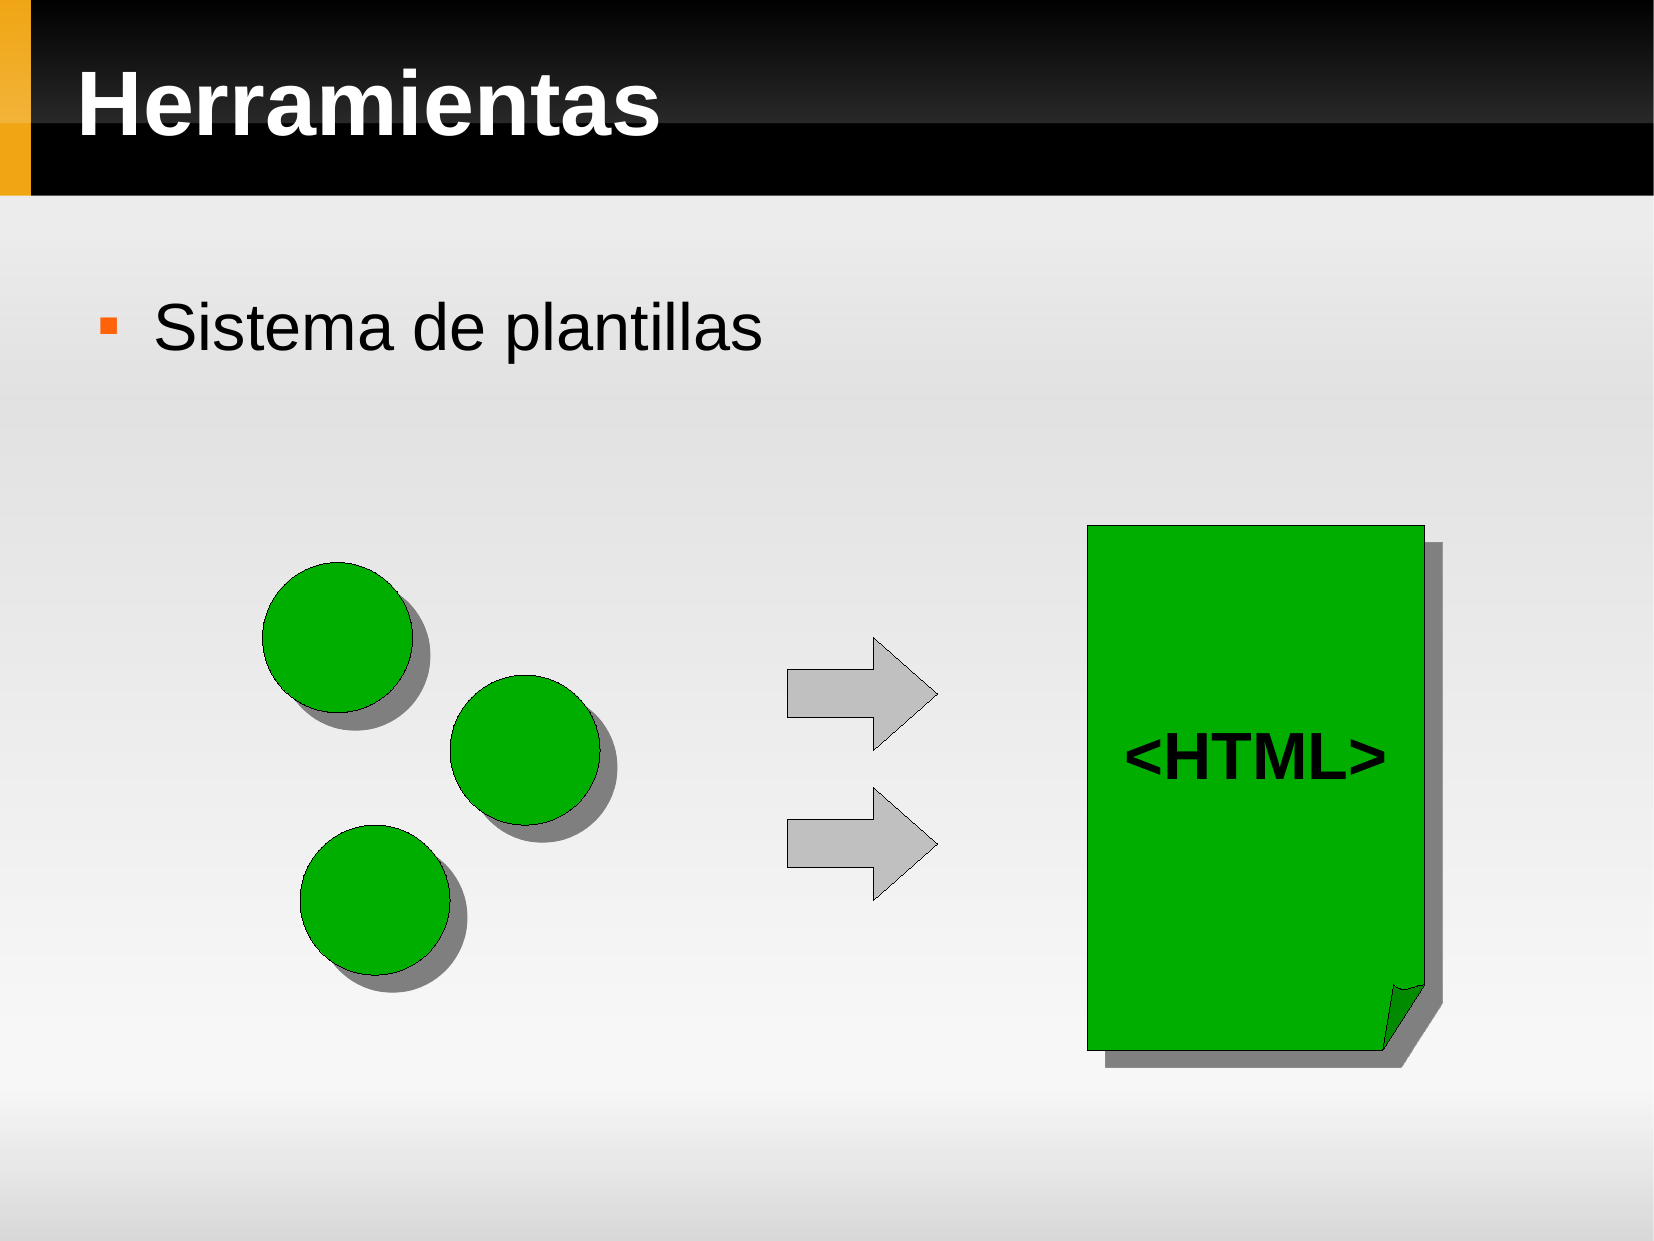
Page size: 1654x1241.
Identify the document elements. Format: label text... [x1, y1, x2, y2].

list Sistema de plantillas [82, 290, 1571, 1094]
text_box [787, 787, 938, 901]
text_box <HTML> [1087, 525, 1425, 1051]
picture [0, 0, 1654, 1241]
title Herramientas [76, 7, 1565, 200]
text_box [300, 825, 451, 976]
text_box [262, 562, 413, 713]
text_box [787, 637, 938, 751]
text_box [450, 675, 601, 826]
